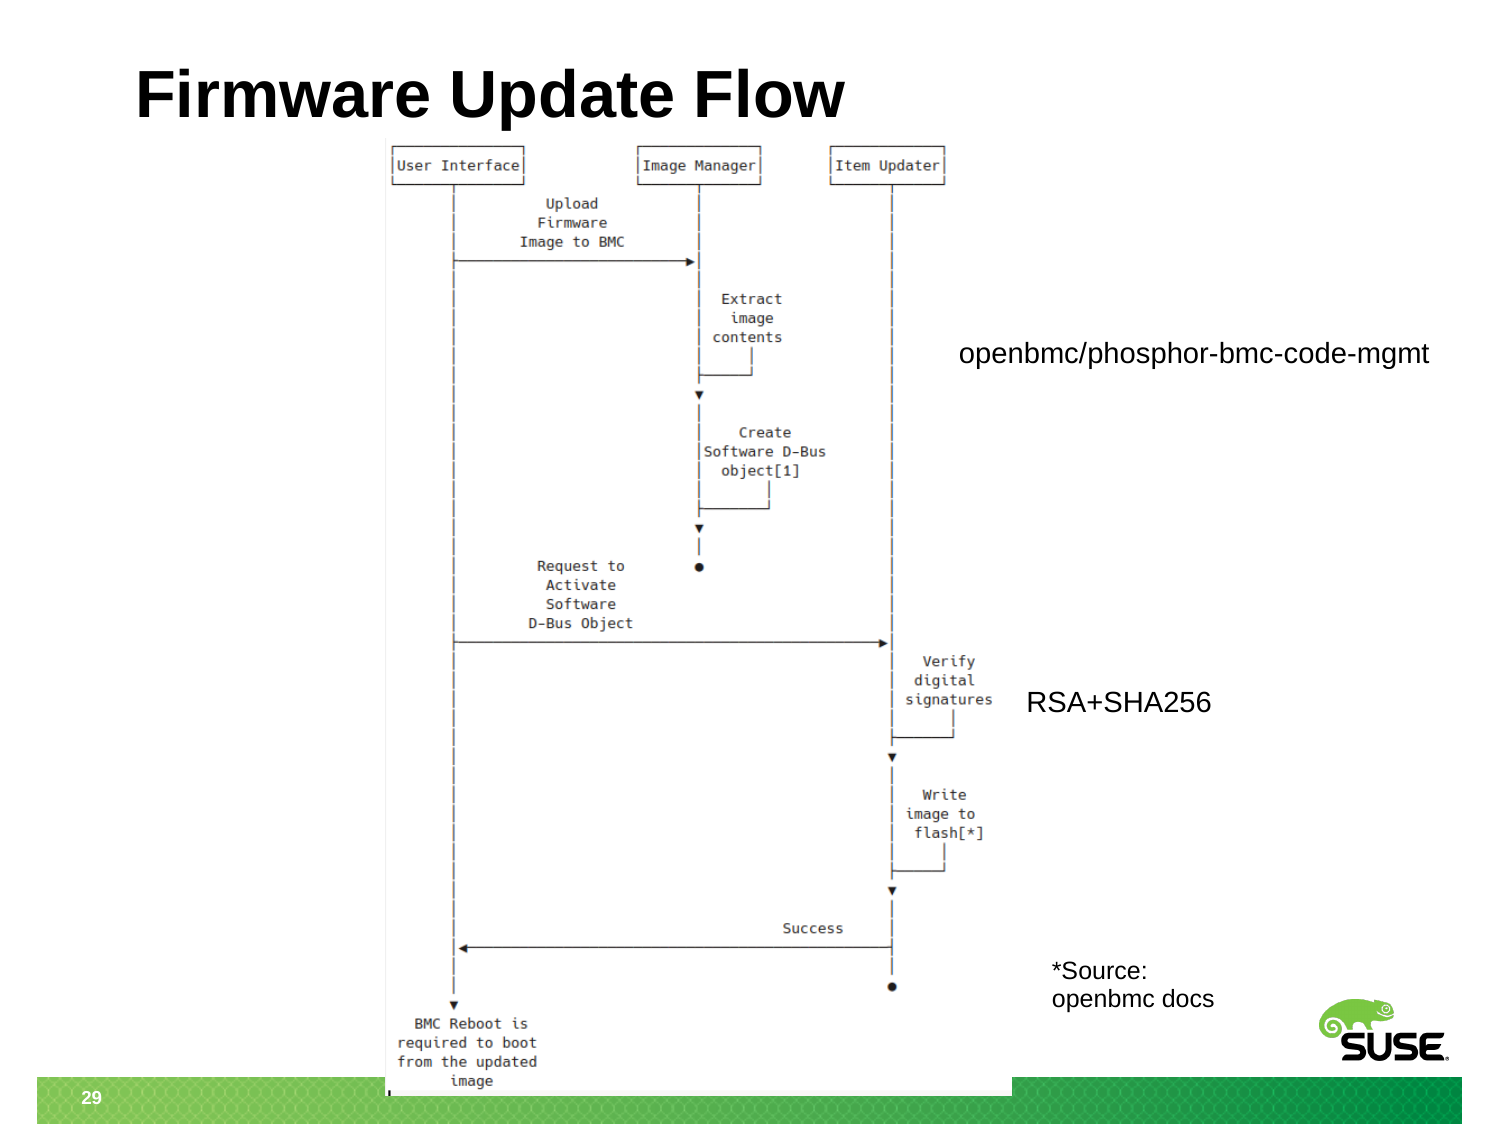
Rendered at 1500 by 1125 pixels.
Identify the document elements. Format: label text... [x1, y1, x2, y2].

text_box *Source: openbmc docs [1037, 949, 1284, 1021]
text_box RSA+SHA256 [1011, 678, 1292, 778]
picture [1319, 999, 1449, 1061]
picture [37, 138, 1462, 1124]
text_box openbmc/phosphor-bmc-code-mgmt [944, 329, 1466, 378]
title Firmware Update Flow [135, 13, 1372, 176]
